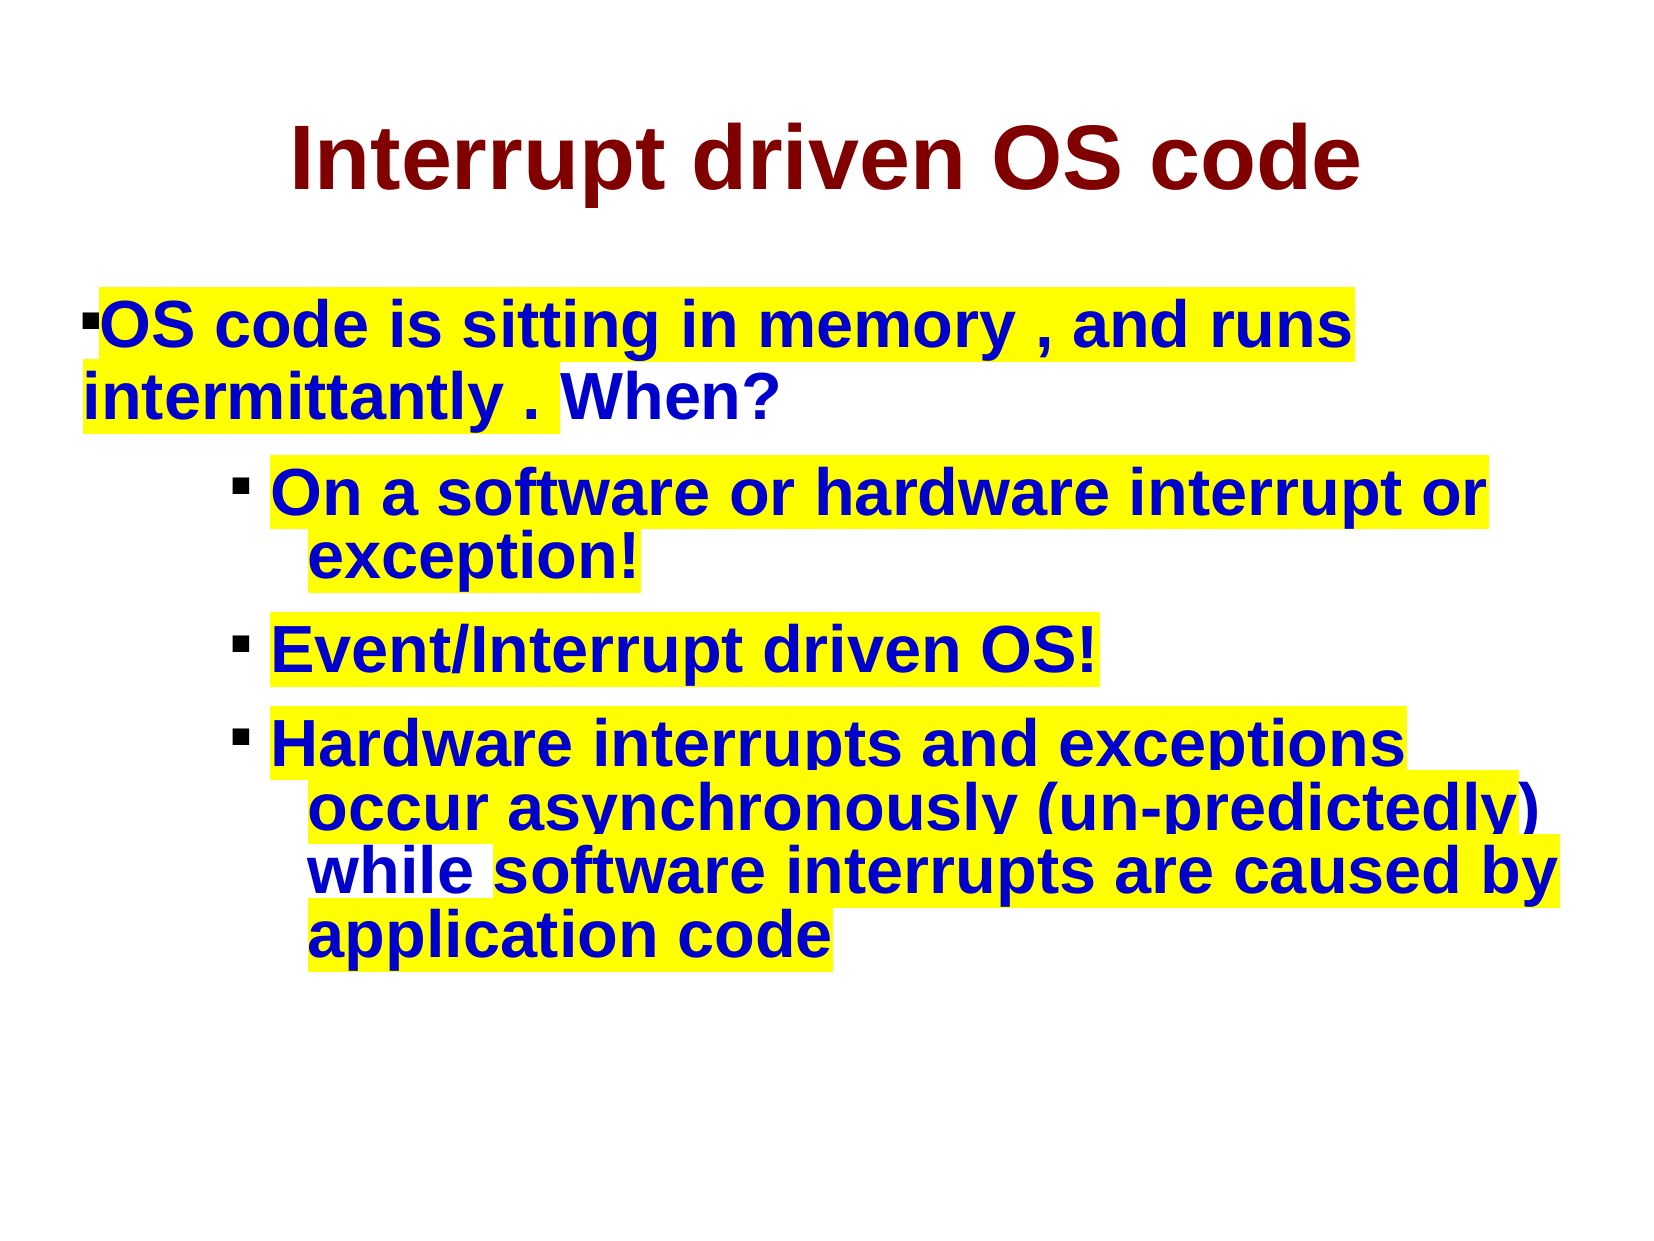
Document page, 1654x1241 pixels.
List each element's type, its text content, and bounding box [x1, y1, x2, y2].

title Interrupt driven OS code [82, 49, 1571, 257]
list OS code is sitting in memory , and runs intermittantly . When? On a software or hardware interrupt or exception! Event/Interrupt driven OS! Hardware interrupts and exceptions occur asynchronously (un-predictedly) while software interrupts are caused by application code [82, 290, 1571, 1010]
